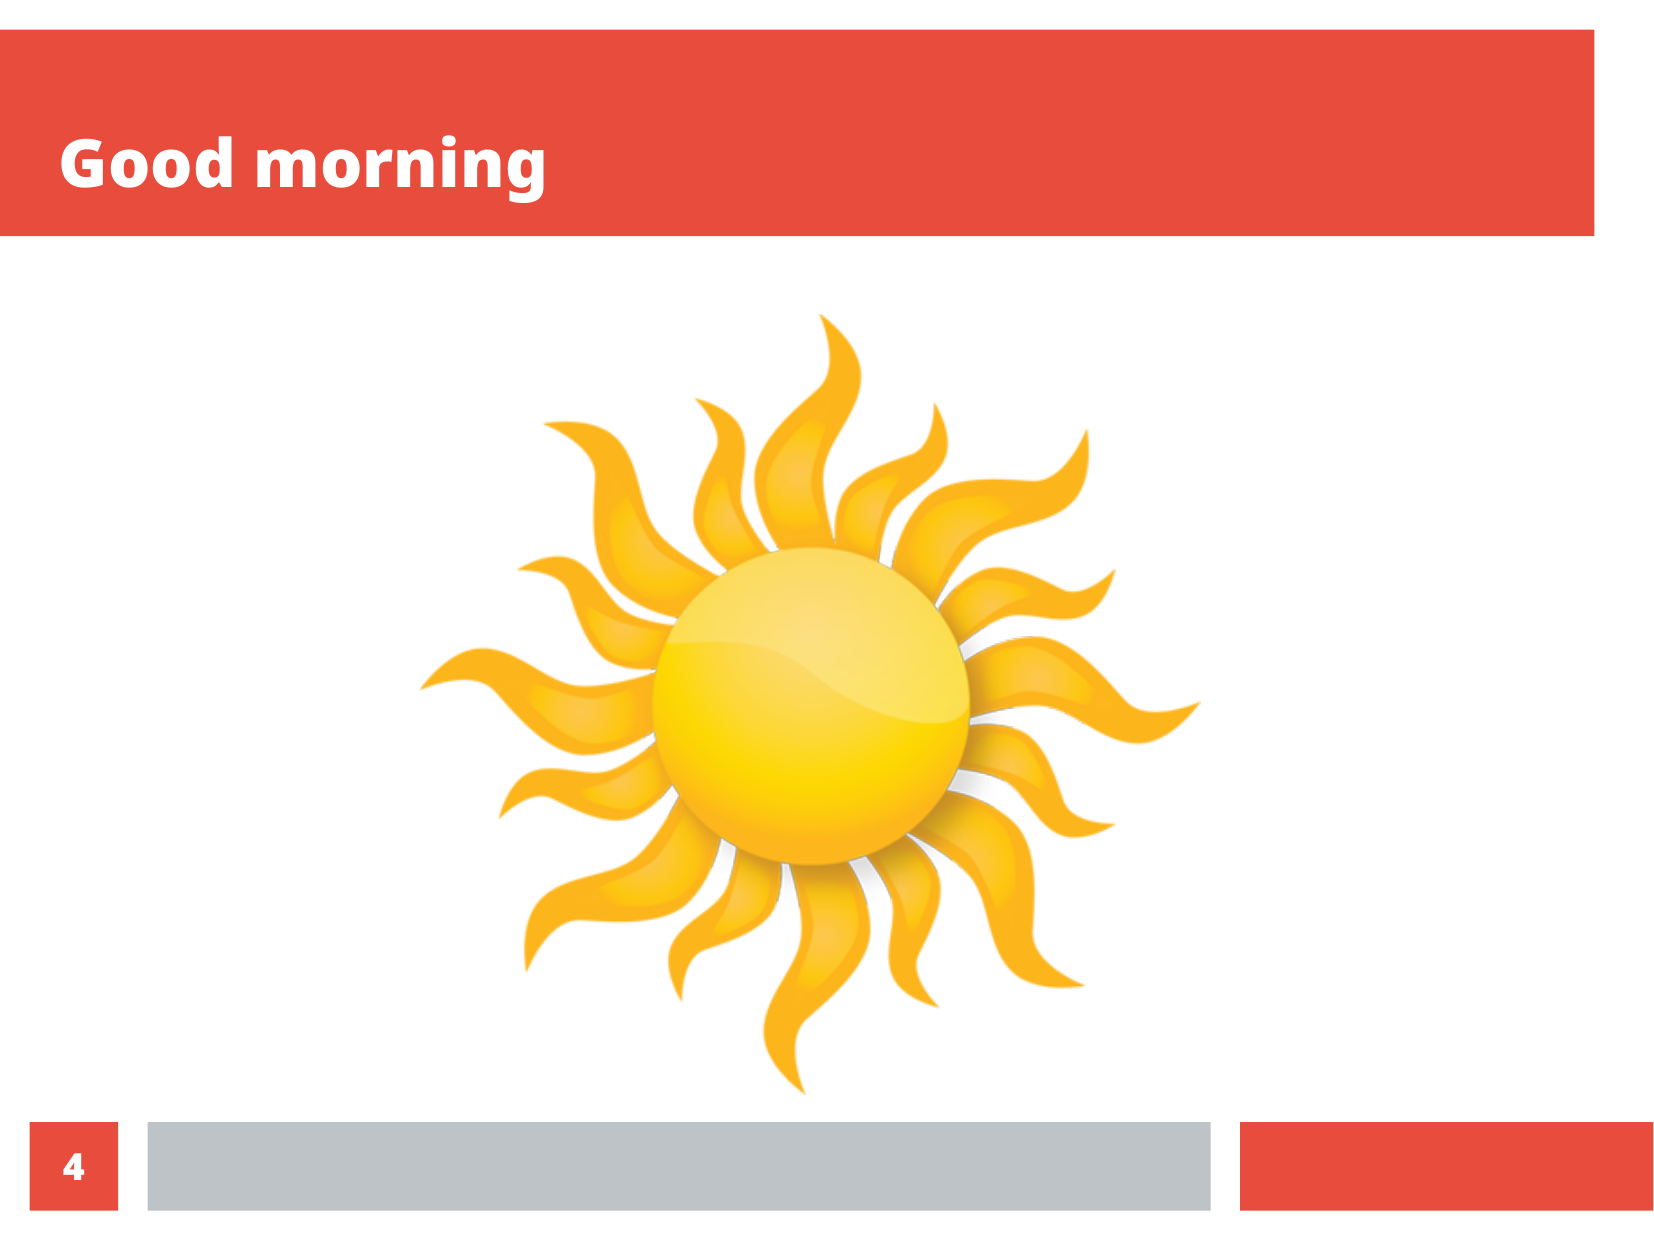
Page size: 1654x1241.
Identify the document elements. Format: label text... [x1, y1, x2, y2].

title Good morning [59, 59, 1595, 207]
picture [420, 314, 1201, 1096]
